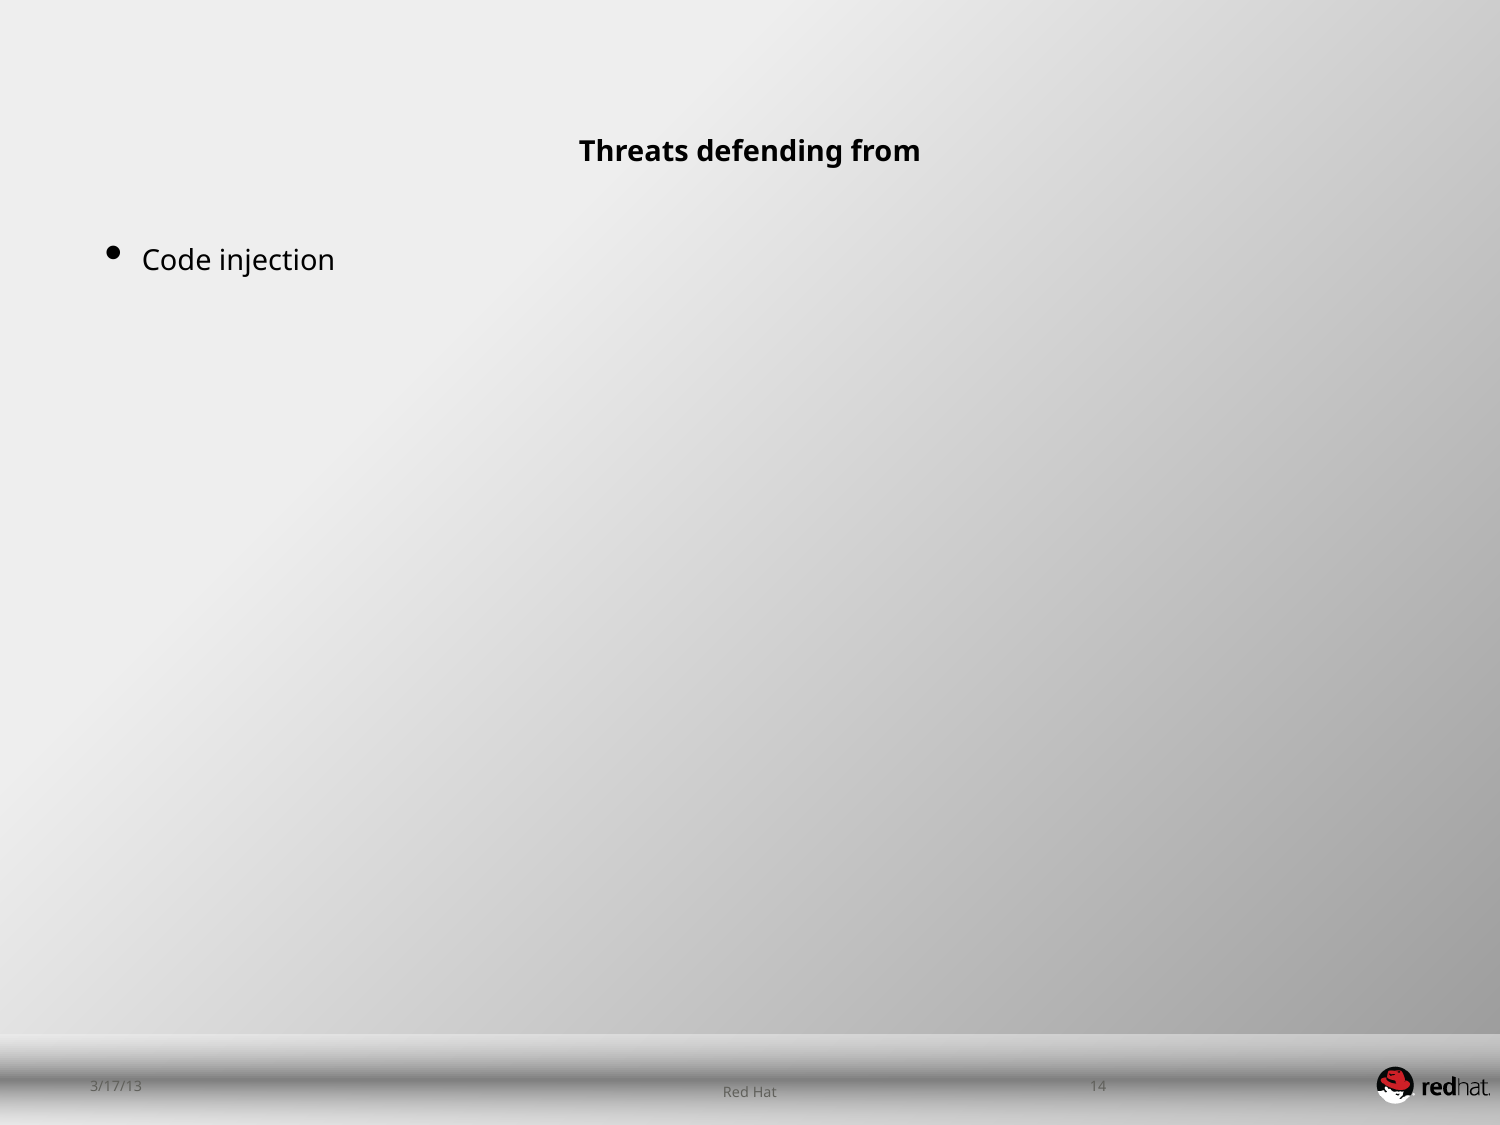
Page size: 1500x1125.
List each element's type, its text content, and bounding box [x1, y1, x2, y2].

picture [1364, 1057, 1500, 1110]
list Code injection [74, 209, 1425, 1012]
slide_number <number> [1074, 1051, 1337, 1112]
slide_number 3/17/13 [75, 1051, 425, 1112]
title Threats defending from [75, 22, 1426, 188]
footer Red Hat [300, 1065, 1200, 1110]
